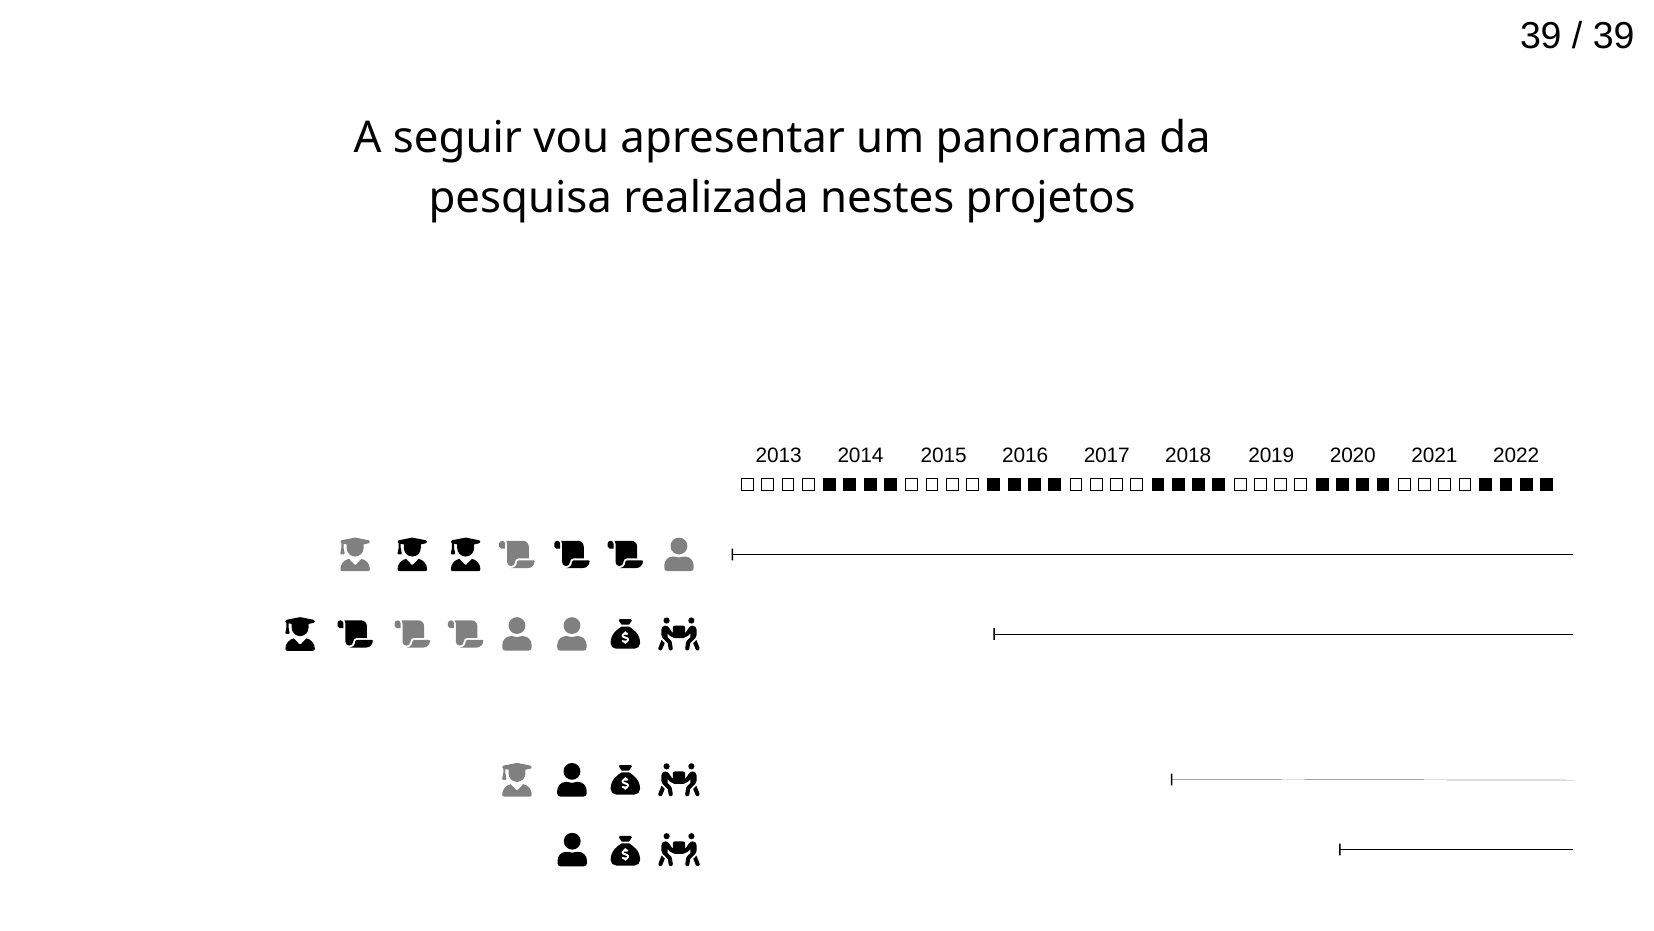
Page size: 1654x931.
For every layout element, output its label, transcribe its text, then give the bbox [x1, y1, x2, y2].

text_box [802, 478, 815, 491]
picture [554, 538, 590, 571]
text_box [761, 478, 774, 491]
picture [658, 763, 700, 797]
text_box [966, 478, 979, 491]
text_box 2021 [1396, 436, 1473, 475]
text_box A seguir vou apresentar um panorama da pesquisa realizada nestes projetos [301, 106, 1264, 225]
text_box [1090, 478, 1103, 491]
text_box [1398, 478, 1411, 491]
text_box 2018 [1150, 436, 1227, 475]
text_box [1192, 478, 1205, 491]
text_box [446, 611, 485, 654]
text_box [499, 532, 538, 575]
text_box [1438, 478, 1451, 491]
text_box [1418, 478, 1431, 491]
text_box [905, 478, 918, 491]
text_box [497, 758, 536, 801]
text_box [1234, 478, 1247, 491]
text_box [1316, 478, 1329, 491]
text_box [946, 478, 959, 491]
text_box [1110, 478, 1123, 491]
text_box 2019 [1233, 436, 1310, 475]
picture [557, 832, 588, 867]
text_box 2016 [987, 436, 1064, 475]
text_box [1336, 478, 1349, 491]
picture [610, 835, 641, 866]
text_box 2022 [1478, 436, 1555, 475]
text_box [659, 534, 698, 577]
text_box [1520, 478, 1533, 491]
text_box [1254, 478, 1267, 491]
text_box [1130, 478, 1143, 491]
picture [610, 765, 641, 795]
text_box 2020 [1315, 436, 1391, 475]
text_box [552, 611, 591, 654]
text_box [1294, 478, 1307, 491]
text_box [987, 478, 1000, 491]
text_box 2014 [822, 436, 899, 475]
text_box [1479, 478, 1492, 491]
text_box [843, 478, 856, 491]
text_box 2015 [905, 436, 982, 475]
picture [557, 762, 587, 797]
text_box [1356, 478, 1369, 491]
text_box [884, 478, 897, 491]
picture [337, 618, 373, 650]
text_box [823, 478, 836, 491]
text_box [782, 478, 794, 491]
picture [397, 537, 428, 572]
text_box [1377, 478, 1389, 491]
text_box [1152, 478, 1164, 491]
text_box [393, 611, 432, 654]
picture [658, 833, 700, 867]
text_box 2013 [740, 436, 817, 475]
text_box <number> / 39 [1375, 0, 1654, 71]
text_box [1008, 478, 1021, 491]
text_box [1070, 478, 1082, 491]
text_box [1274, 478, 1287, 491]
text_box [1212, 478, 1225, 491]
text_box [926, 478, 938, 491]
picture [607, 538, 644, 571]
text_box [1540, 478, 1553, 491]
text_box [497, 611, 536, 654]
text_box [741, 478, 754, 491]
text_box 2017 [1068, 436, 1145, 475]
picture [658, 617, 700, 651]
text_box [864, 478, 877, 491]
text_box [1500, 478, 1512, 491]
text_box [1048, 478, 1061, 491]
text_box [1459, 478, 1471, 491]
text_box [1172, 478, 1185, 491]
picture [285, 617, 315, 651]
picture [450, 537, 481, 572]
picture [610, 619, 641, 649]
text_box [333, 532, 372, 575]
text_box [1028, 478, 1041, 491]
